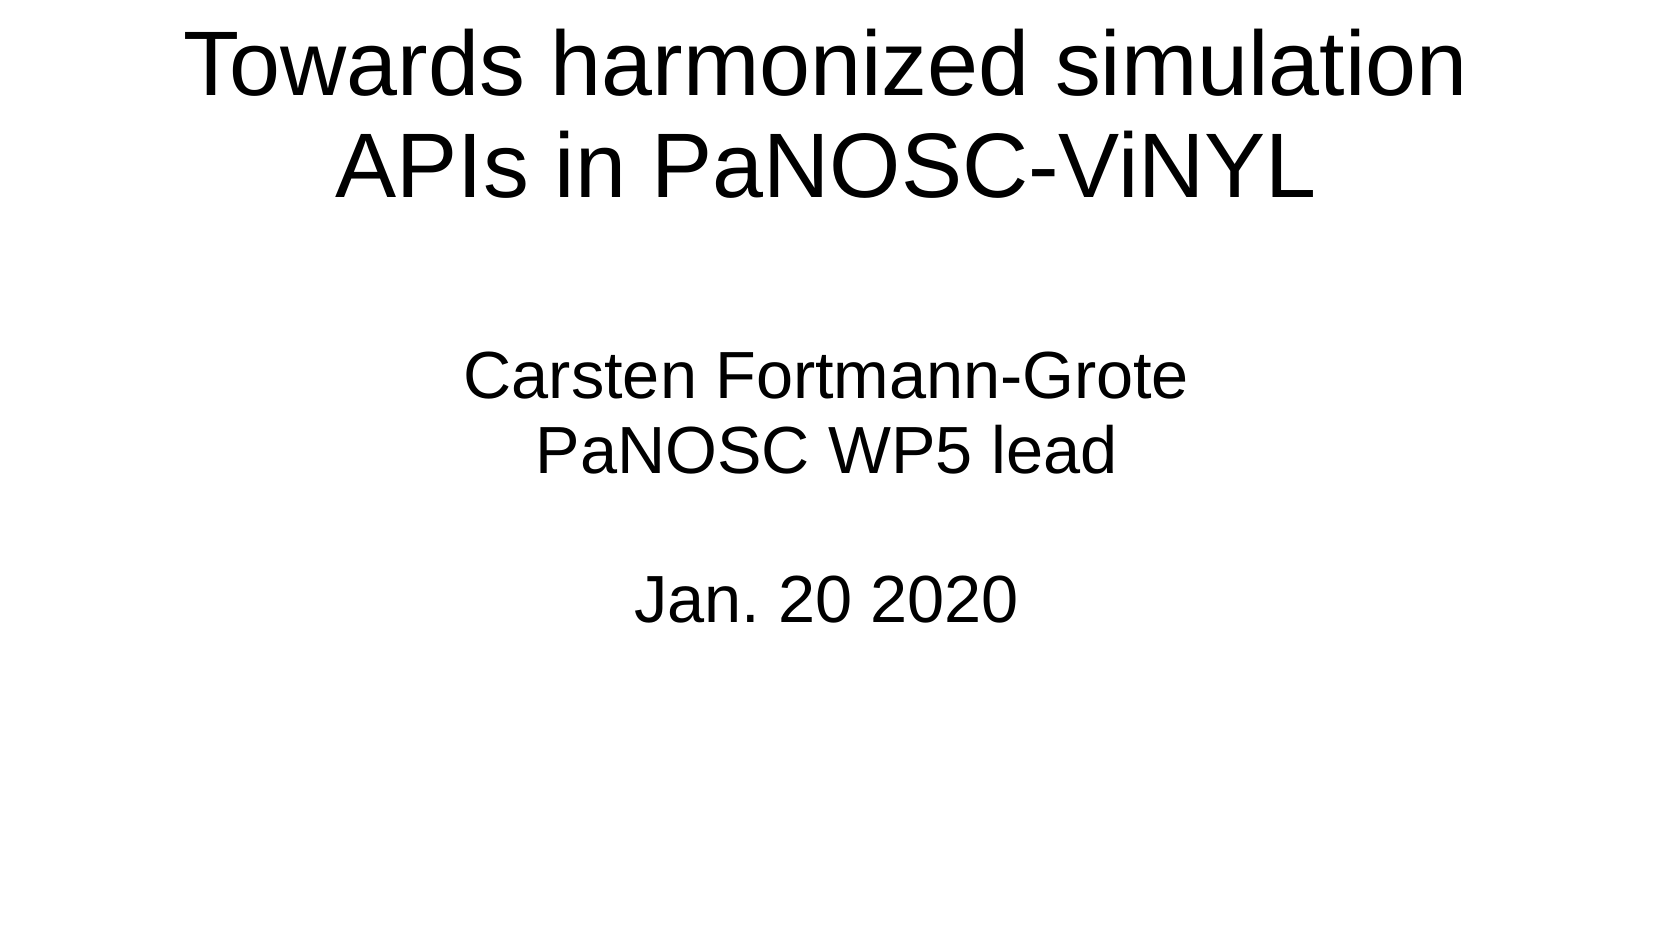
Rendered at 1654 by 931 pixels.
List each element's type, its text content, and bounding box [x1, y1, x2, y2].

subtitle Carsten Fortmann-Grote PaNOSC WP5 lead Jan. 20 2020 [82, 217, 1571, 758]
title Towards harmonized simulation APIs in PaNOSC-ViNYL [82, 12, 1571, 217]
